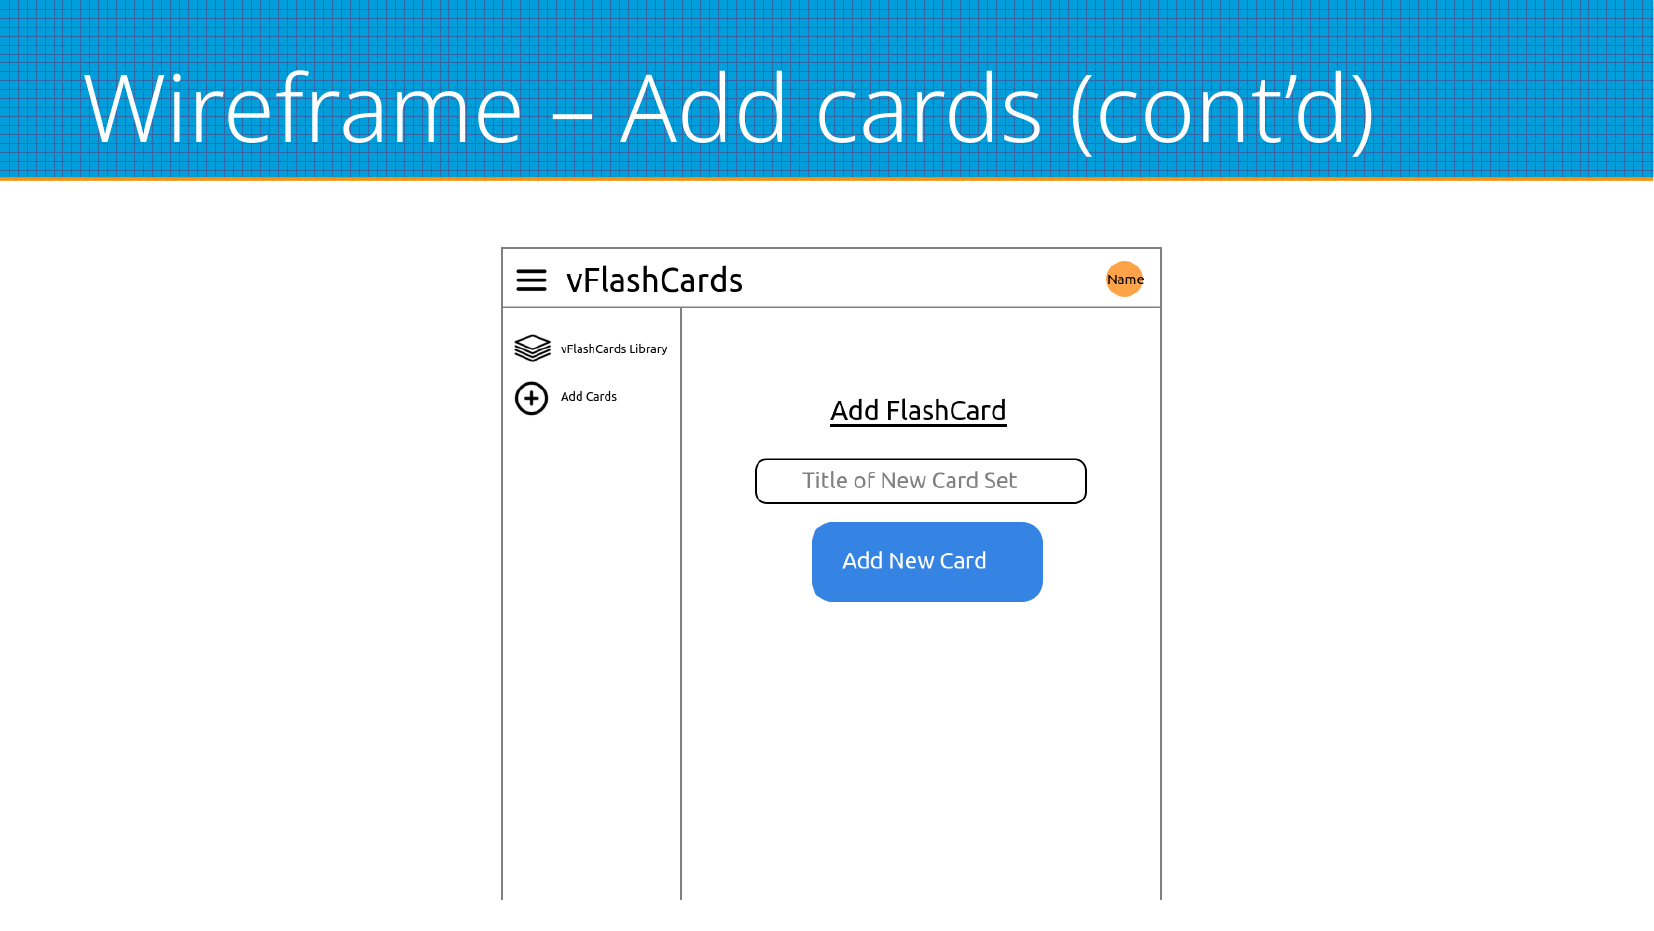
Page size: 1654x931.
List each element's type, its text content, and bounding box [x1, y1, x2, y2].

title Wireframe – Add cards (cont’d) [82, 14, 1571, 171]
picture [455, 224, 1201, 901]
